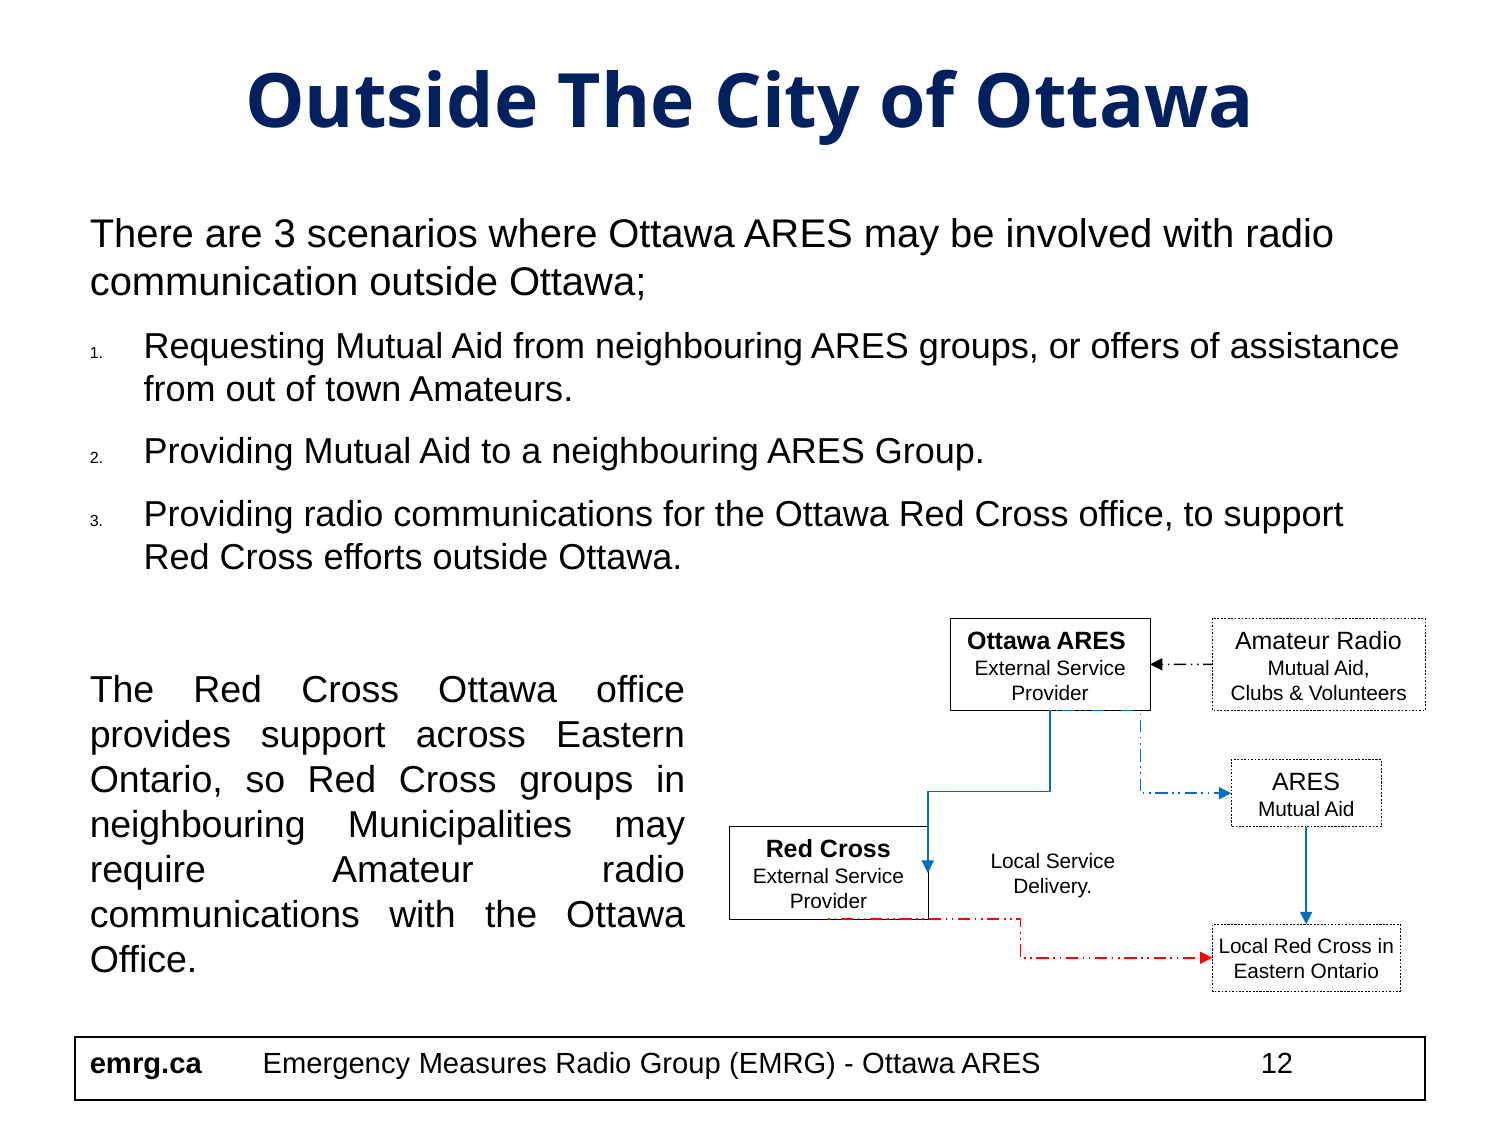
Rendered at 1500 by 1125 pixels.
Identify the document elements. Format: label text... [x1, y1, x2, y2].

text_box The Red Cross Ottawa office provides support across Eastern Ontario, so Red Cross groups in neighbouring Municipalities may require Amateur radio communications with the Ottawa Office. [75, 658, 700, 988]
text_box Local Service Delivery. [983, 847, 1123, 898]
footer Emergency Measures Radio Group (EMRG) - Ottawa ARES [247, 1037, 1238, 1103]
text_box Ottawa ARES External Service Provider [950, 618, 1150, 711]
text_box ARES Mutual Aid [1231, 759, 1382, 827]
text_box Amateur Radio Mutual Aid, Clubs & Volunteers [1212, 618, 1425, 711]
text_box Local Red Cross in Eastern Ontario [1212, 924, 1400, 992]
title Outside The City of Ottawa [75, 45, 1425, 200]
slide_number <number> [1246, 1037, 1425, 1103]
text_box Red Cross External Service Provider [728, 826, 928, 920]
list There are 3 scenarios where Ottawa ARES may be involved with radio communication outside Ottawa; Requesting Mutual Aid from neighbouring ARES groups, or offers of assistance from out of town Amateurs. Providing Mutual Aid to a neighbouring ARES Group. Providing radio communications for the Ottawa Red Cross office, to support Red Cross efforts outside Ottawa. [75, 200, 1425, 588]
